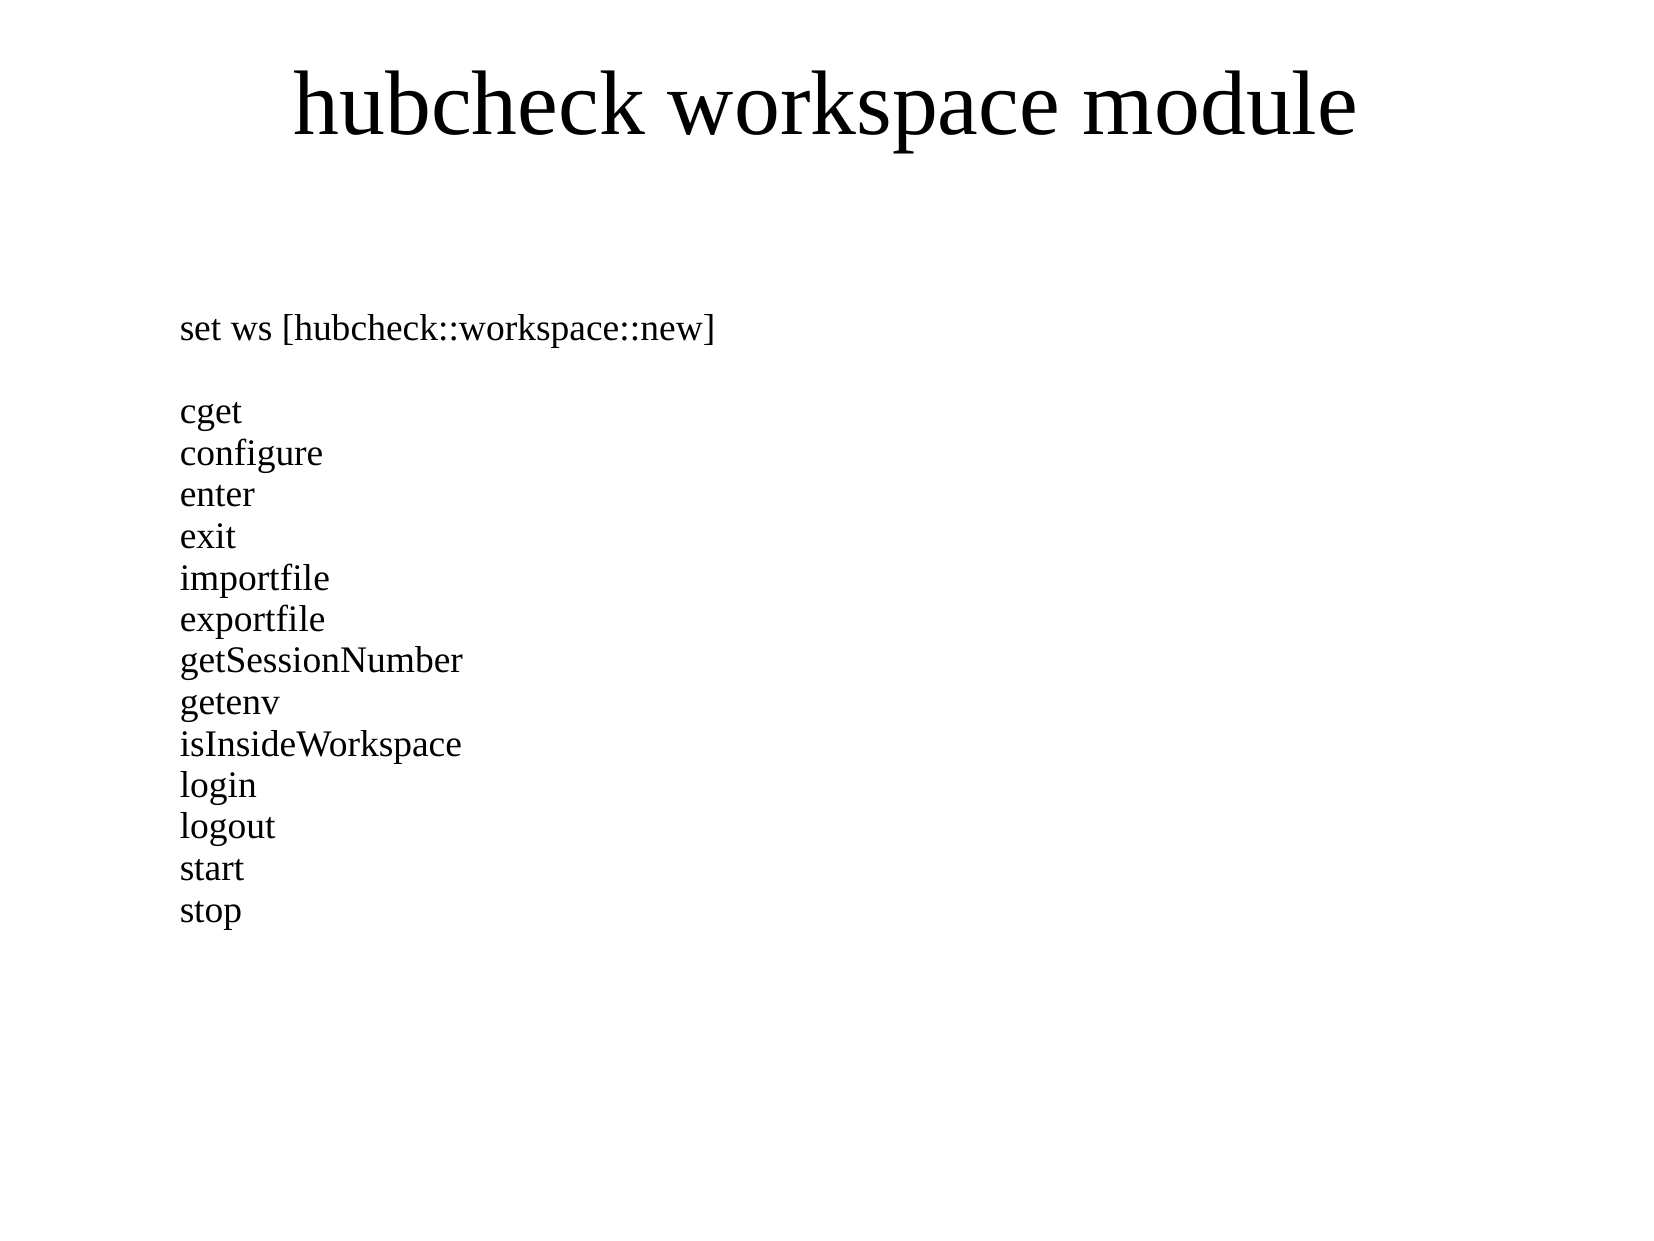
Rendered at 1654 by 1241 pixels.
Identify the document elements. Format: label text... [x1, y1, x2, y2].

title hubcheck workspace module [82, 52, 1571, 155]
text_box set ws [hubcheck::workspace::new] cget configure enter exit importfile exportfile getSessionNumber getenv isInsideWorkspace login logout start stop [165, 300, 1591, 938]
